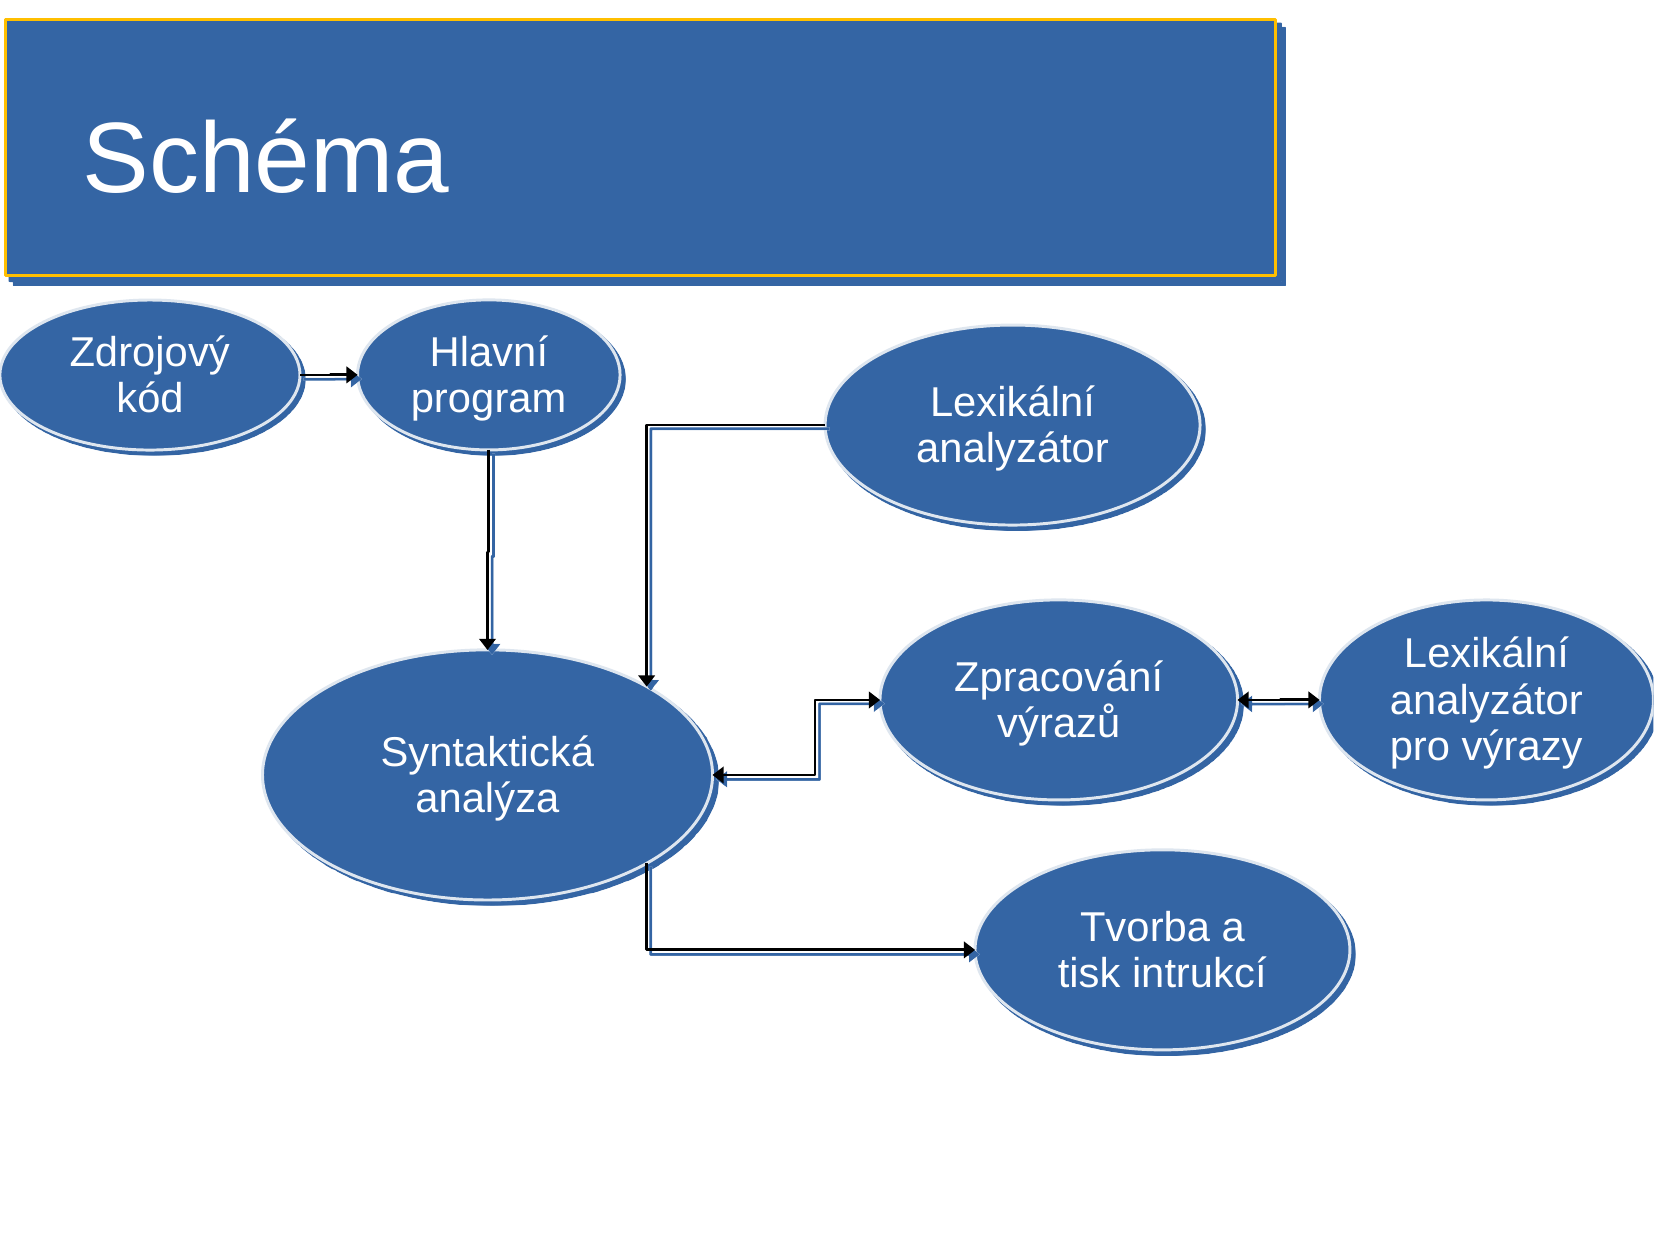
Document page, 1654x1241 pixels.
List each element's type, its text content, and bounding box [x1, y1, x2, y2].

text_box Zdrojový kód [0, 300, 300, 451]
text_box Lexikální analyzátor [825, 325, 1201, 526]
title Schéma [82, 58, 1235, 257]
text_box Lexikální analyzátor pro výrazy [1319, 599, 1654, 800]
text_box Tvorba a tisk intrukcí [975, 849, 1350, 1050]
text_box Zpracování výrazů [880, 599, 1238, 800]
text_box Hlavní program [357, 299, 621, 450]
text_box Syntaktická analýza [262, 649, 713, 901]
